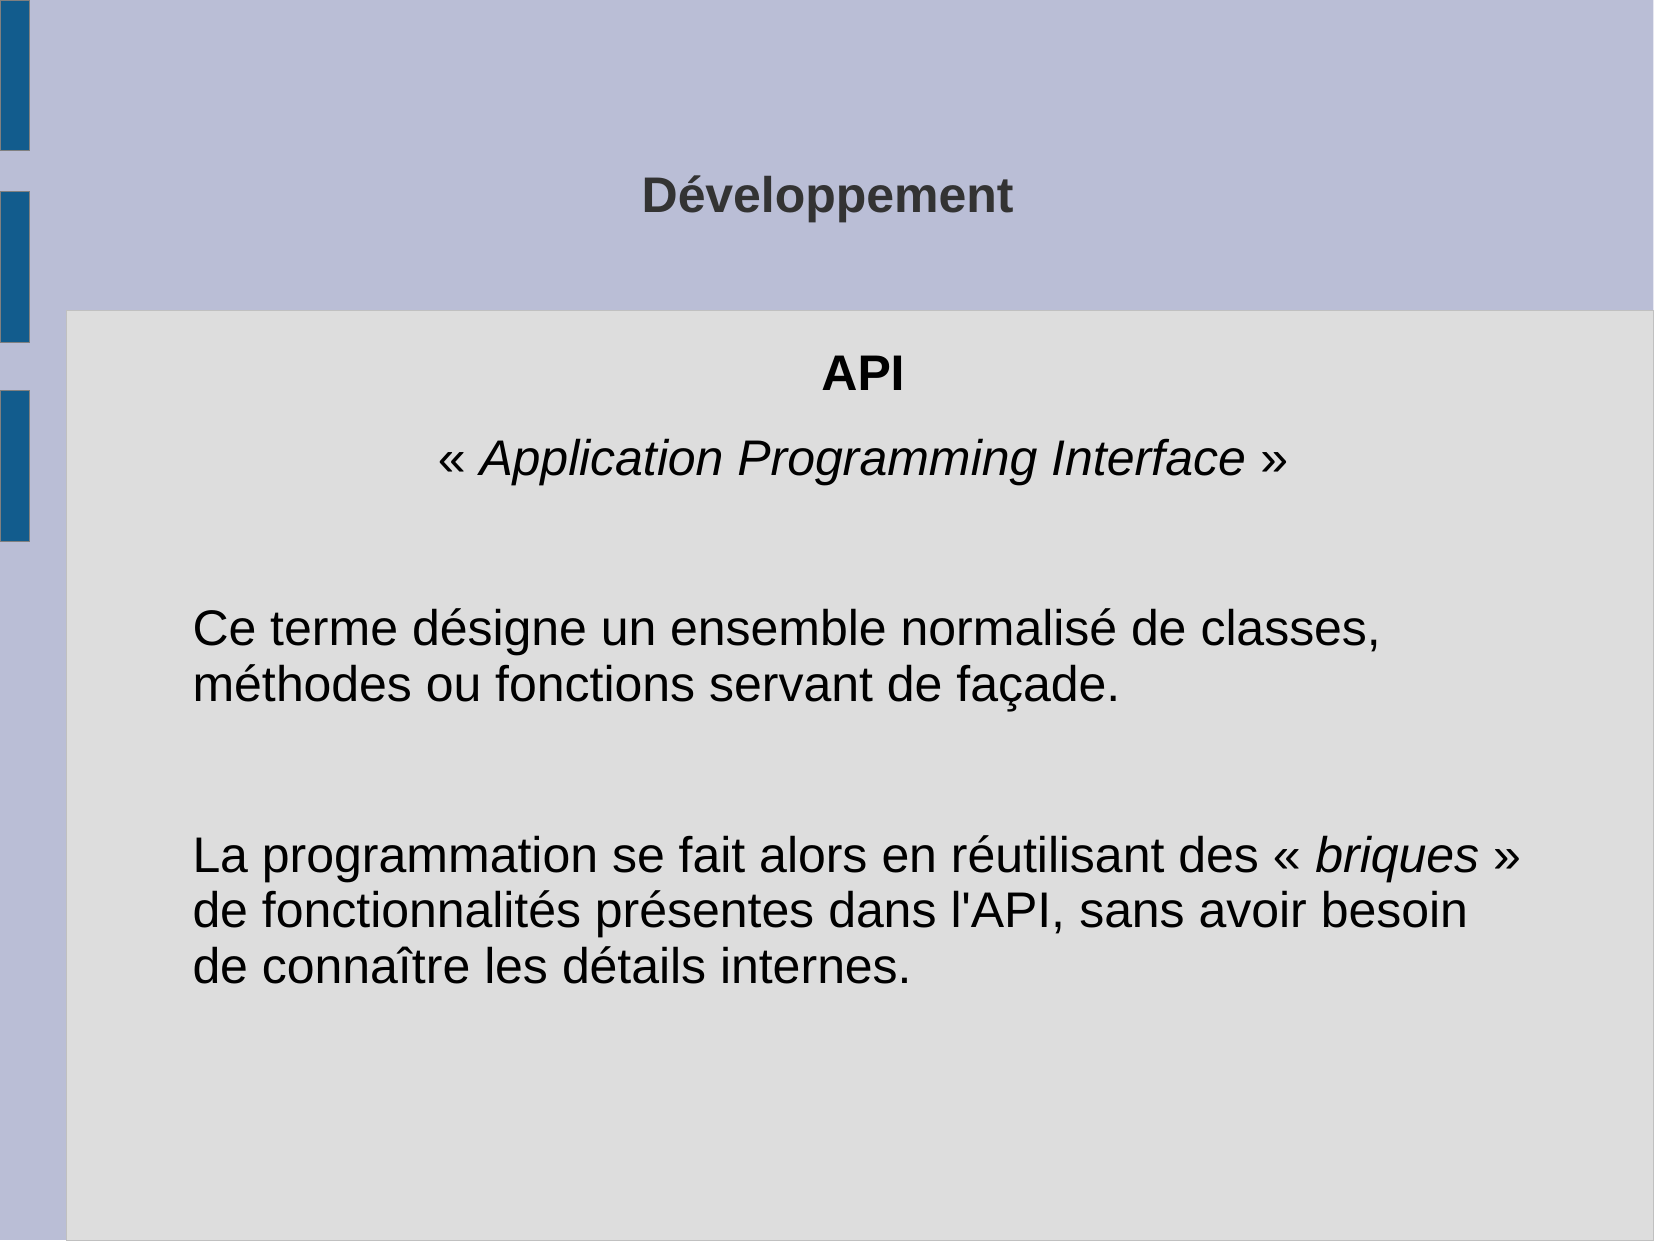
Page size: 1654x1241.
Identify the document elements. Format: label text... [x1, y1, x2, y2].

list API « Application Programming Interface » Ce terme désigne un ensemble normalisé de classes, méthodes ou fonctions servant de façade. La programmation se fait alors en réutilisant des « briques » de fonctionnalités présentes dans l'API, sans avoir besoin de connaître les détails internes. [121, 344, 1534, 1065]
title Développement [121, 91, 1534, 299]
